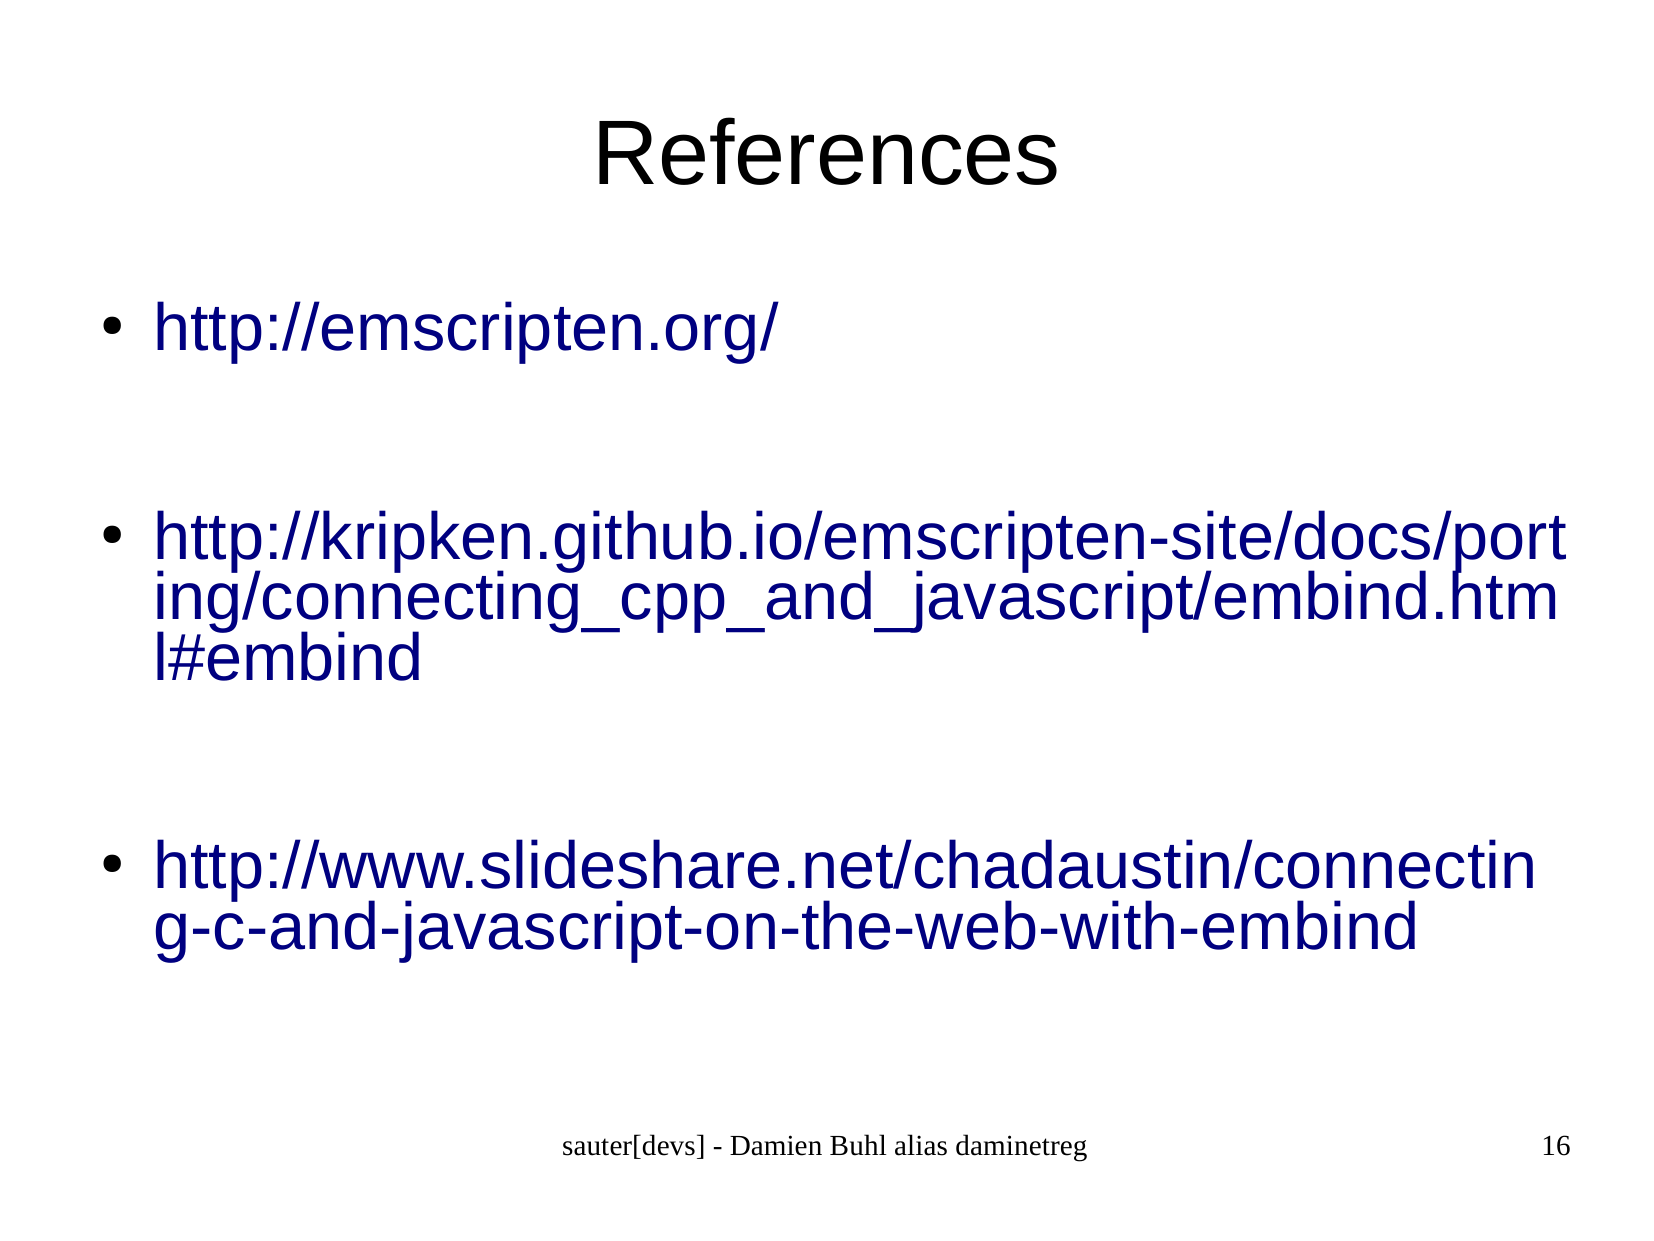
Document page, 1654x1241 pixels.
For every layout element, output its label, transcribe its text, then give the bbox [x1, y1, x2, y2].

list http://emscripten.org/ http://kripken.github.io/emscripten-site/docs/porting/connecting_cpp_and_javascript/embind.html#embind http://www.slideshare.net/chadaustin/connecting-c-and-javascript-on-the-web-with-embind [82, 290, 1571, 1010]
title References [82, 49, 1571, 257]
